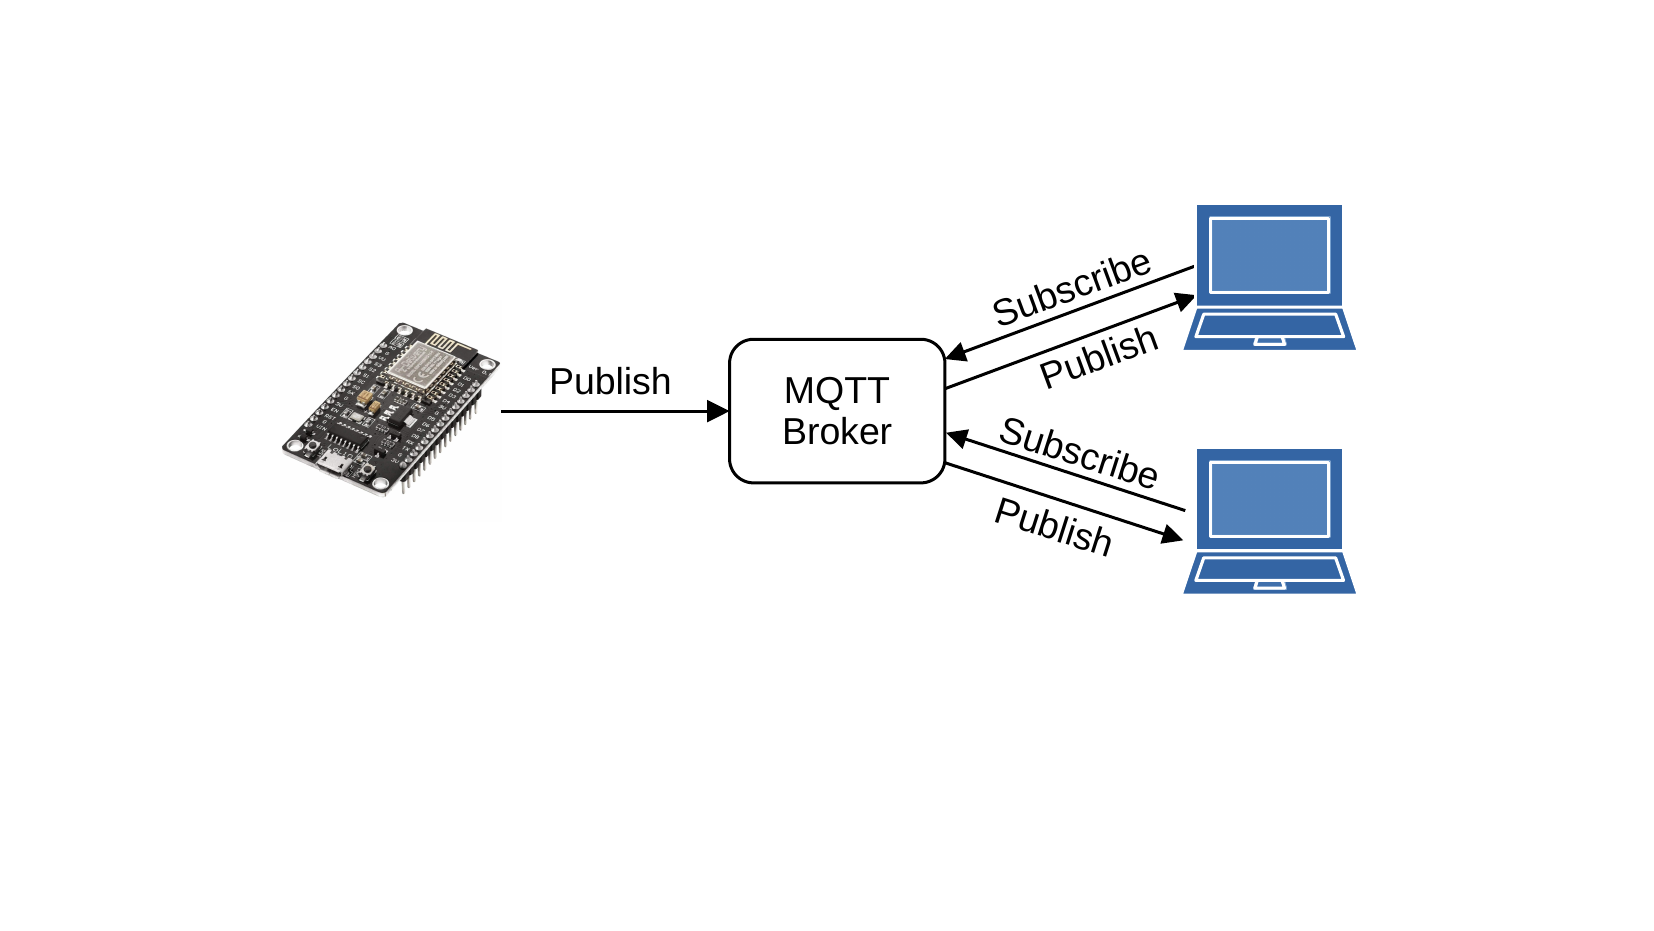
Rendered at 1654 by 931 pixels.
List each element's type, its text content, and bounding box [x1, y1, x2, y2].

text_box Subscribe [971, 444, 1173, 519]
text_box Subscribe [973, 389, 1189, 505]
picture [280, 300, 502, 522]
text_box Subscribe [963, 219, 1180, 356]
text_box Publish [945, 462, 1164, 592]
text_box MQTT Broker [729, 339, 945, 483]
text_box Publish [990, 288, 1207, 425]
text_box Publish [516, 344, 705, 420]
text_box [1181, 447, 1359, 596]
text_box [1181, 203, 1359, 352]
